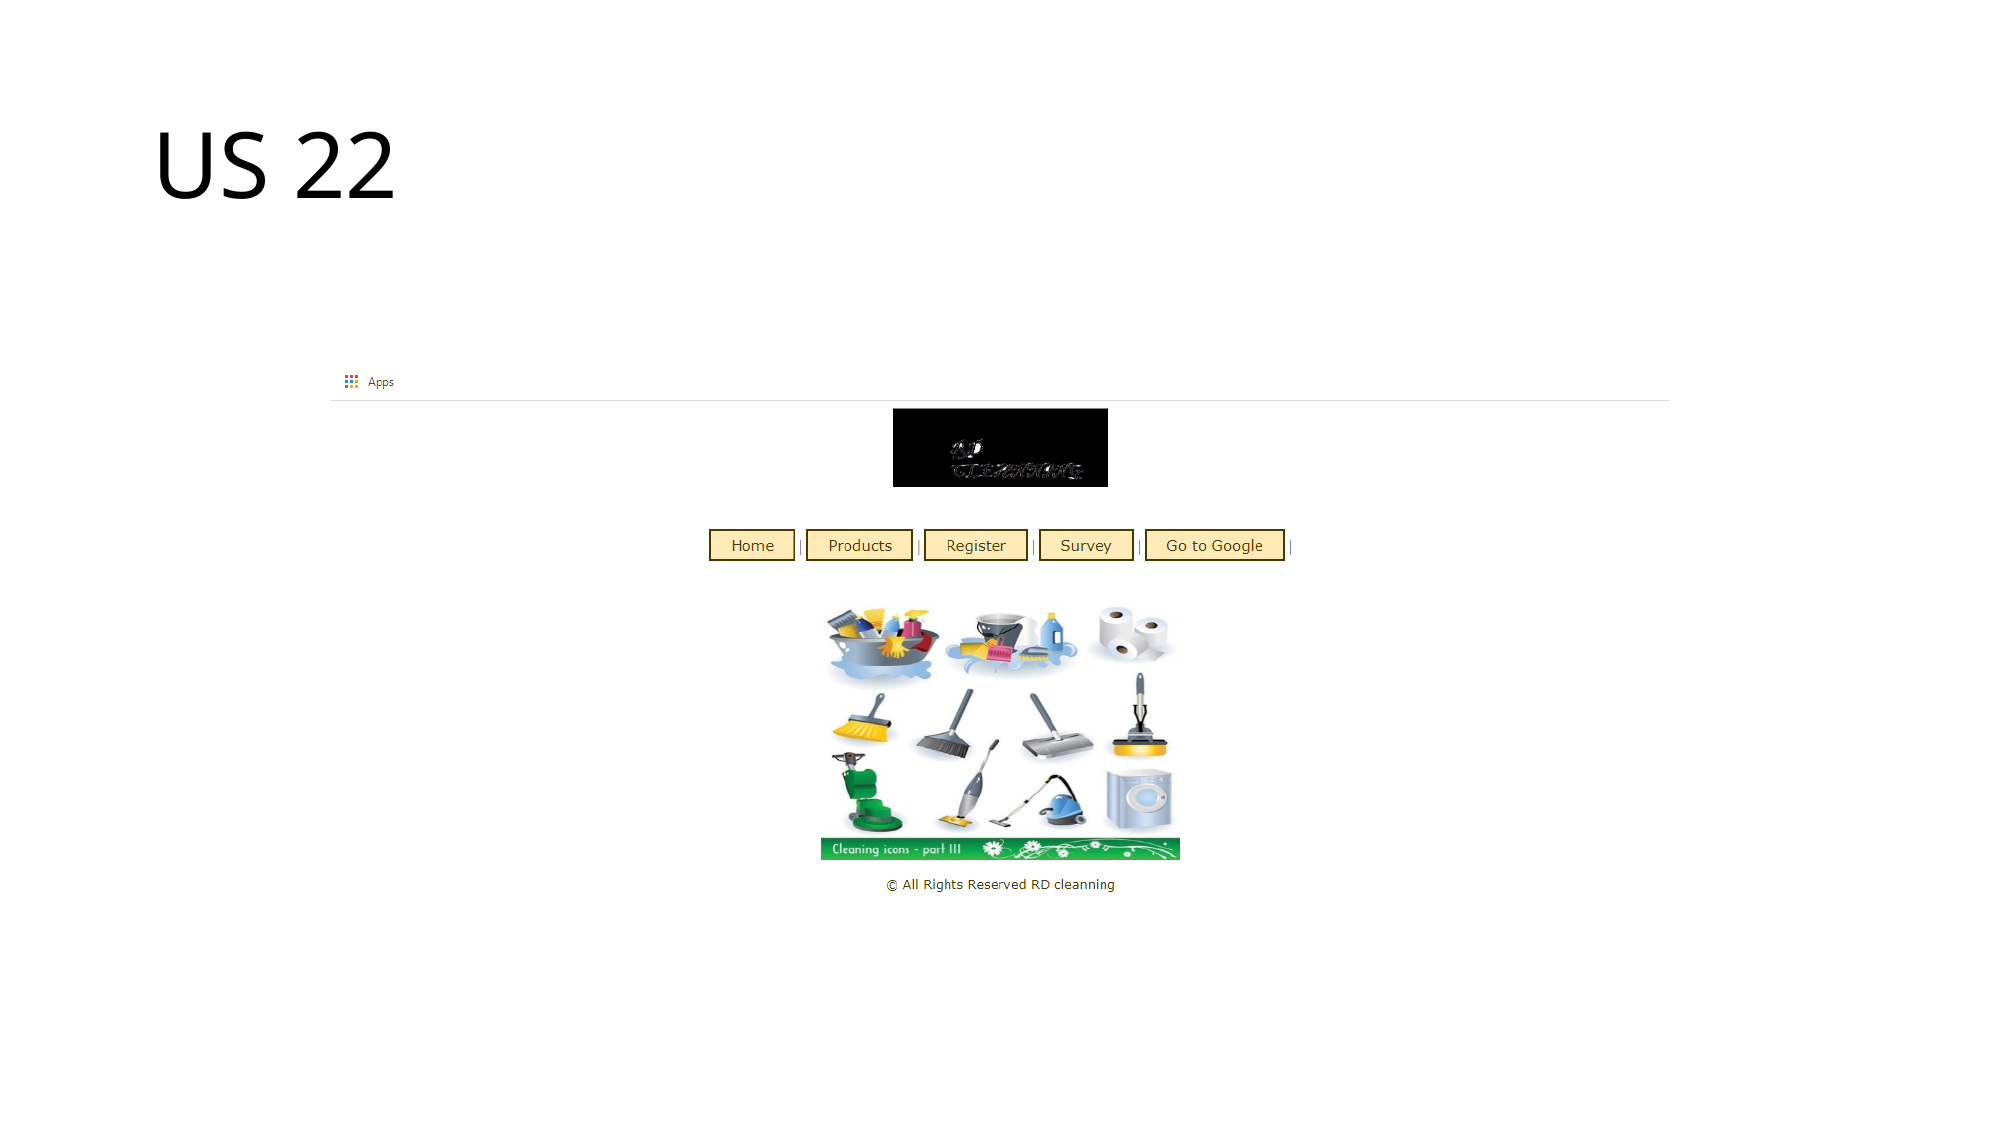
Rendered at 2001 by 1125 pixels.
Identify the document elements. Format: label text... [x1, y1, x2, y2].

title US 22 [137, 59, 1863, 278]
picture [330, 366, 1670, 921]
